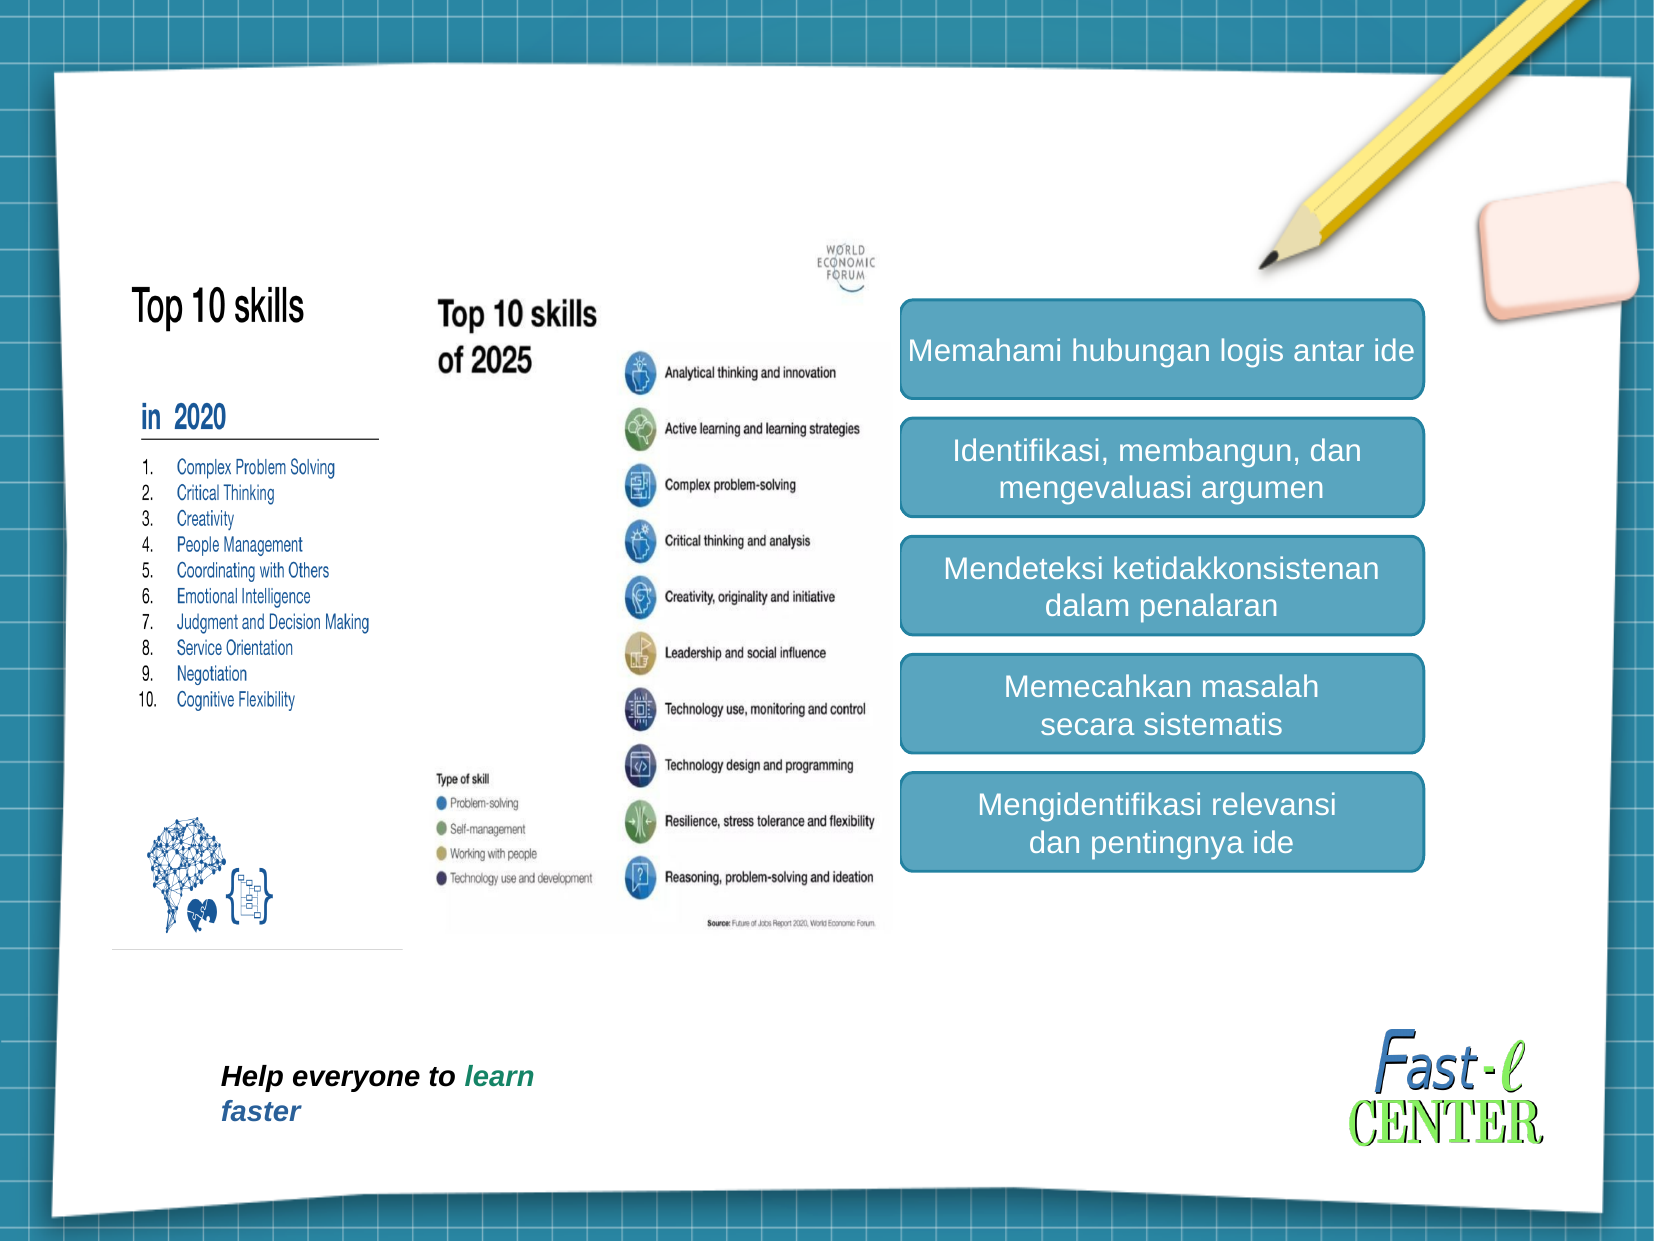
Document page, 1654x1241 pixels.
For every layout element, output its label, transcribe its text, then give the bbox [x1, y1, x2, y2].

picture [0, 0, 1654, 1241]
text_box Memecahkan masalah secara sistematis [900, 654, 1424, 754]
text_box Mendeteksi ketidakkonsistenan dalam penalaran [900, 536, 1424, 635]
text_box Help everyone to learn faster [205, 1049, 638, 1113]
text_box Mengidentifikasi relevansi dan pentingnya ide [900, 772, 1424, 872]
text_box Memahami hubungan logis antar ide [900, 299, 1424, 399]
text_box Identifikasi, membangun, dan mengevaluasi argumen [900, 418, 1424, 517]
